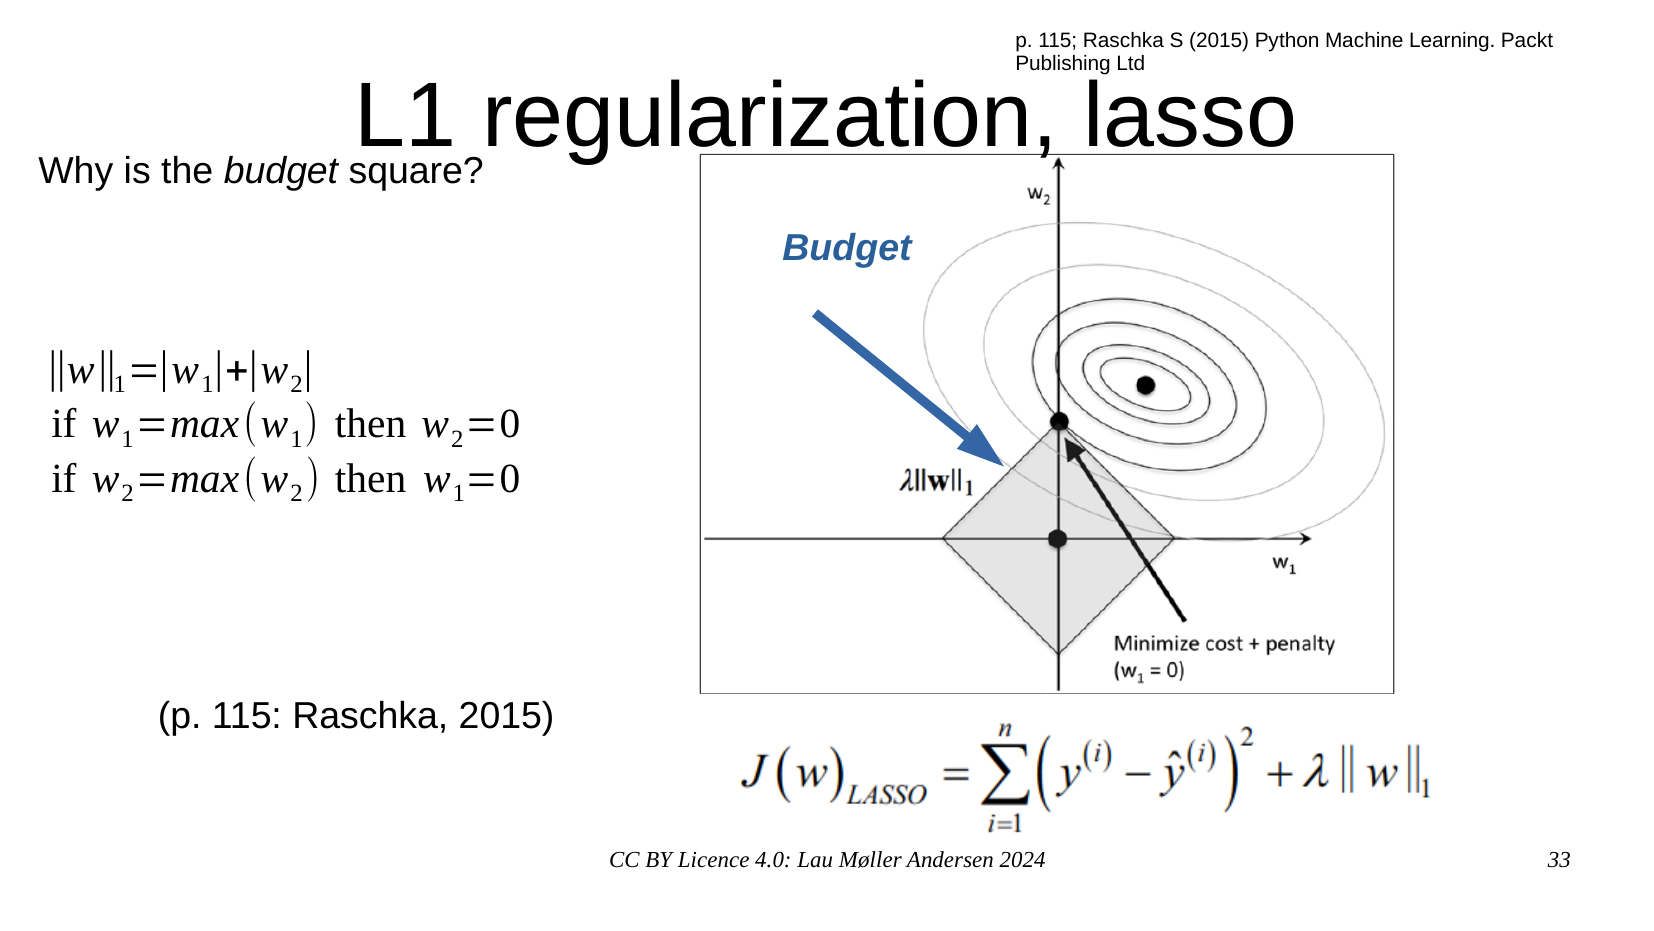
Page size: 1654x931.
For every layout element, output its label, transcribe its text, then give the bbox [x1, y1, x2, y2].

text_box Why is the budget square? [23, 141, 508, 283]
title L1 regularization, lasso [82, 37, 1571, 193]
text_box (p. 115: Raschka, 2015) [143, 687, 716, 787]
chart [38, 345, 528, 508]
text_box p. 115; Raschka S (2015) Python Machine Learning. Packt Publishing Ltd [1000, 21, 1642, 83]
picture [685, 193, 1471, 848]
text_box Budget [767, 218, 981, 360]
